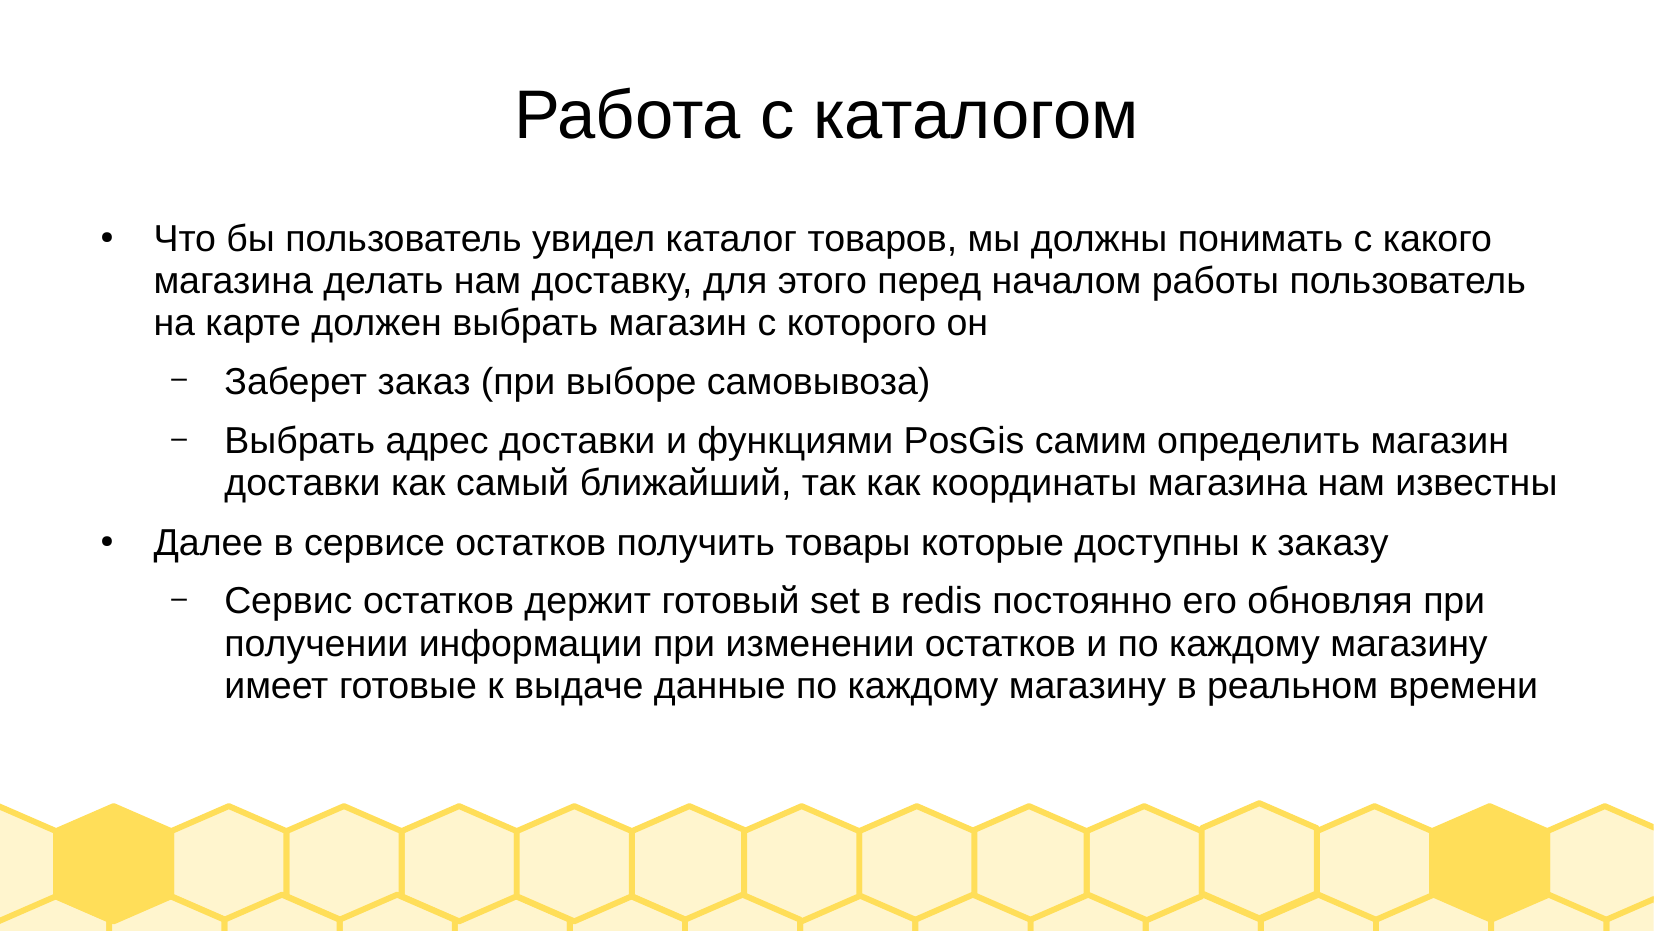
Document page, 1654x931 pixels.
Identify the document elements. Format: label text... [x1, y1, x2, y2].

title Работа с каталогом [82, 37, 1571, 193]
list Что бы пользователь увидел каталог товаров, мы должны понимать с какого магазина делать нам доставку, для этого перед началом работы пользователь на карте должен выбрать магазин с которого он Заберет заказ (при выборе самовывоза) Выбрать адрес доставки и функциями PosGis самим определить магазин доставки как самый ближайший, так как координаты магазина нам известны Далее в сервисе остатков получить товары которые доступны к заказу Сервис остатков держит готовый set в redis постоянно его обновляя при получении информации при изменении остатков и по каждому магазину имеет готовые к выдаче данные по каждому магазину в реальном времени [82, 217, 1571, 758]
